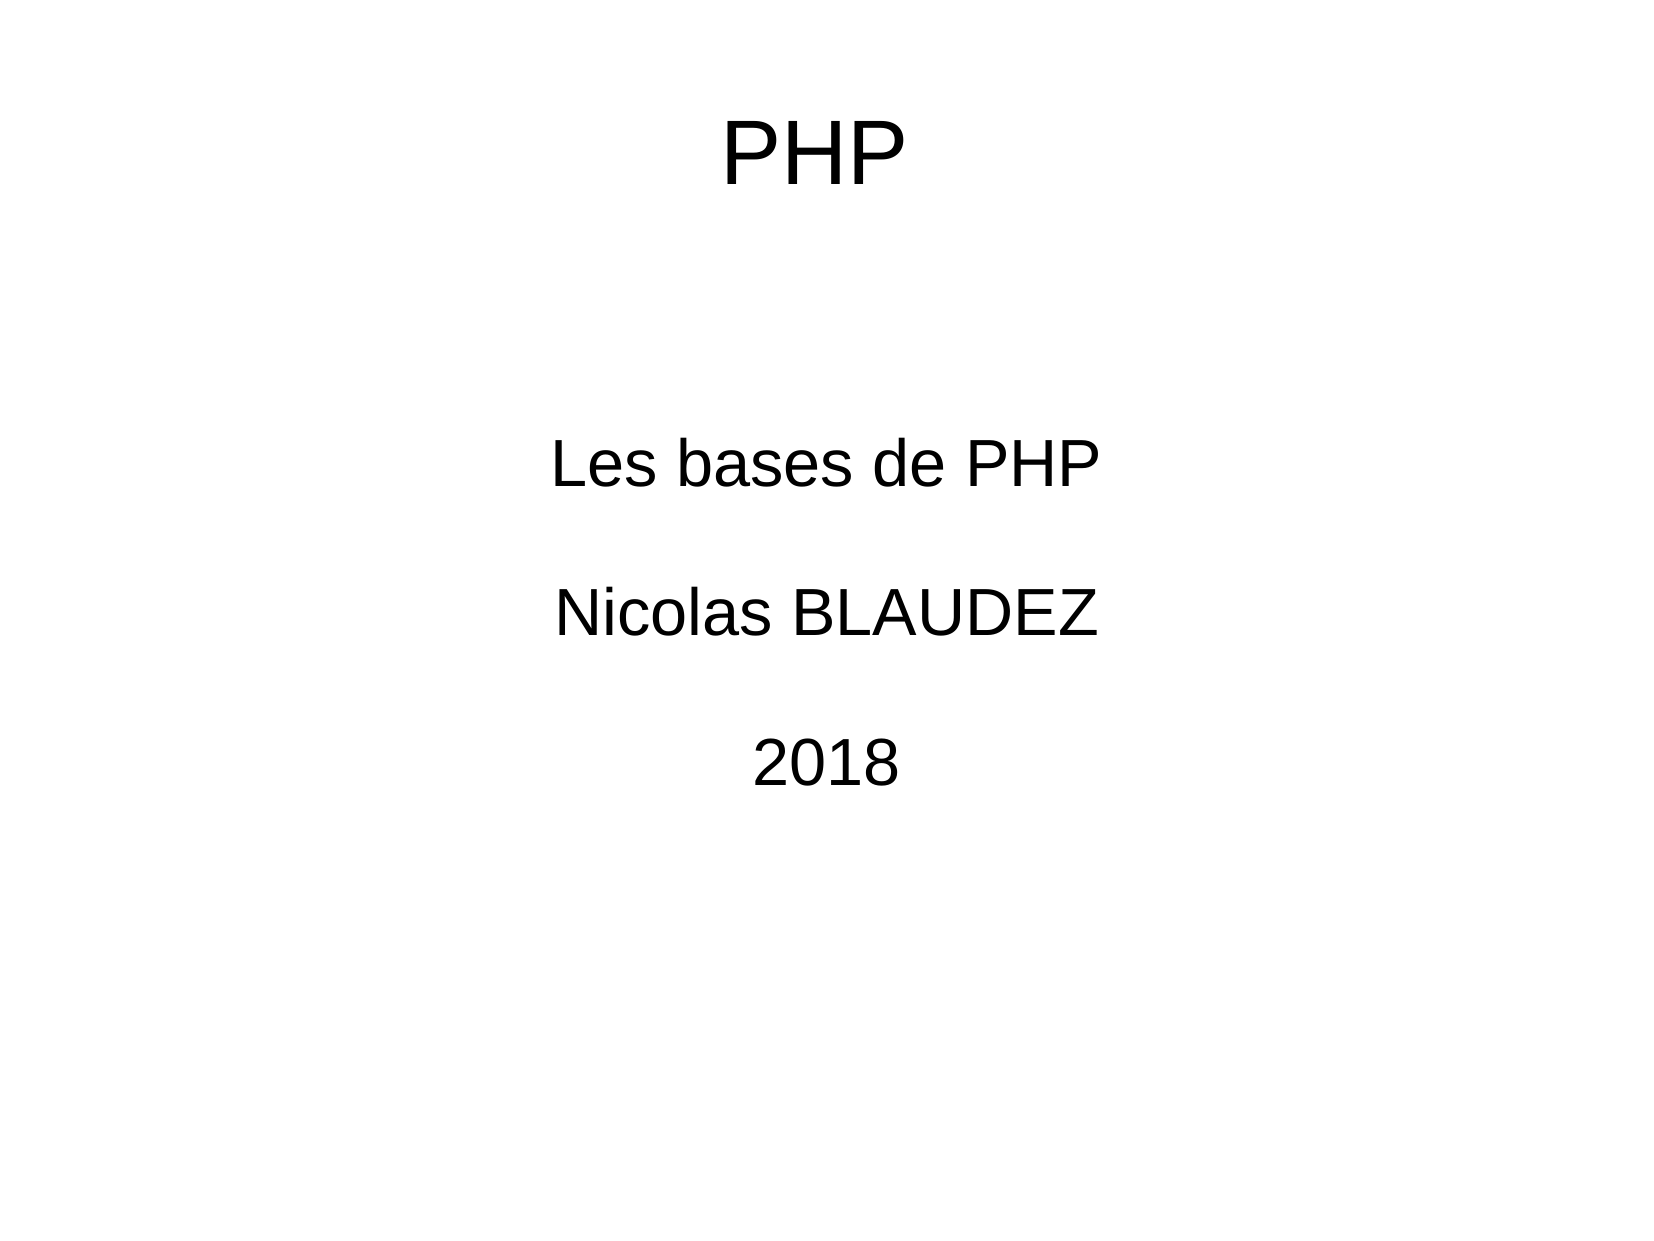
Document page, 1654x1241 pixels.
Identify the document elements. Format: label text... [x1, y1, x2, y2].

title PHP [82, 49, 1571, 257]
subtitle Les bases de PHP Nicolas BLAUDEZ 2018 [82, 290, 1571, 1010]
